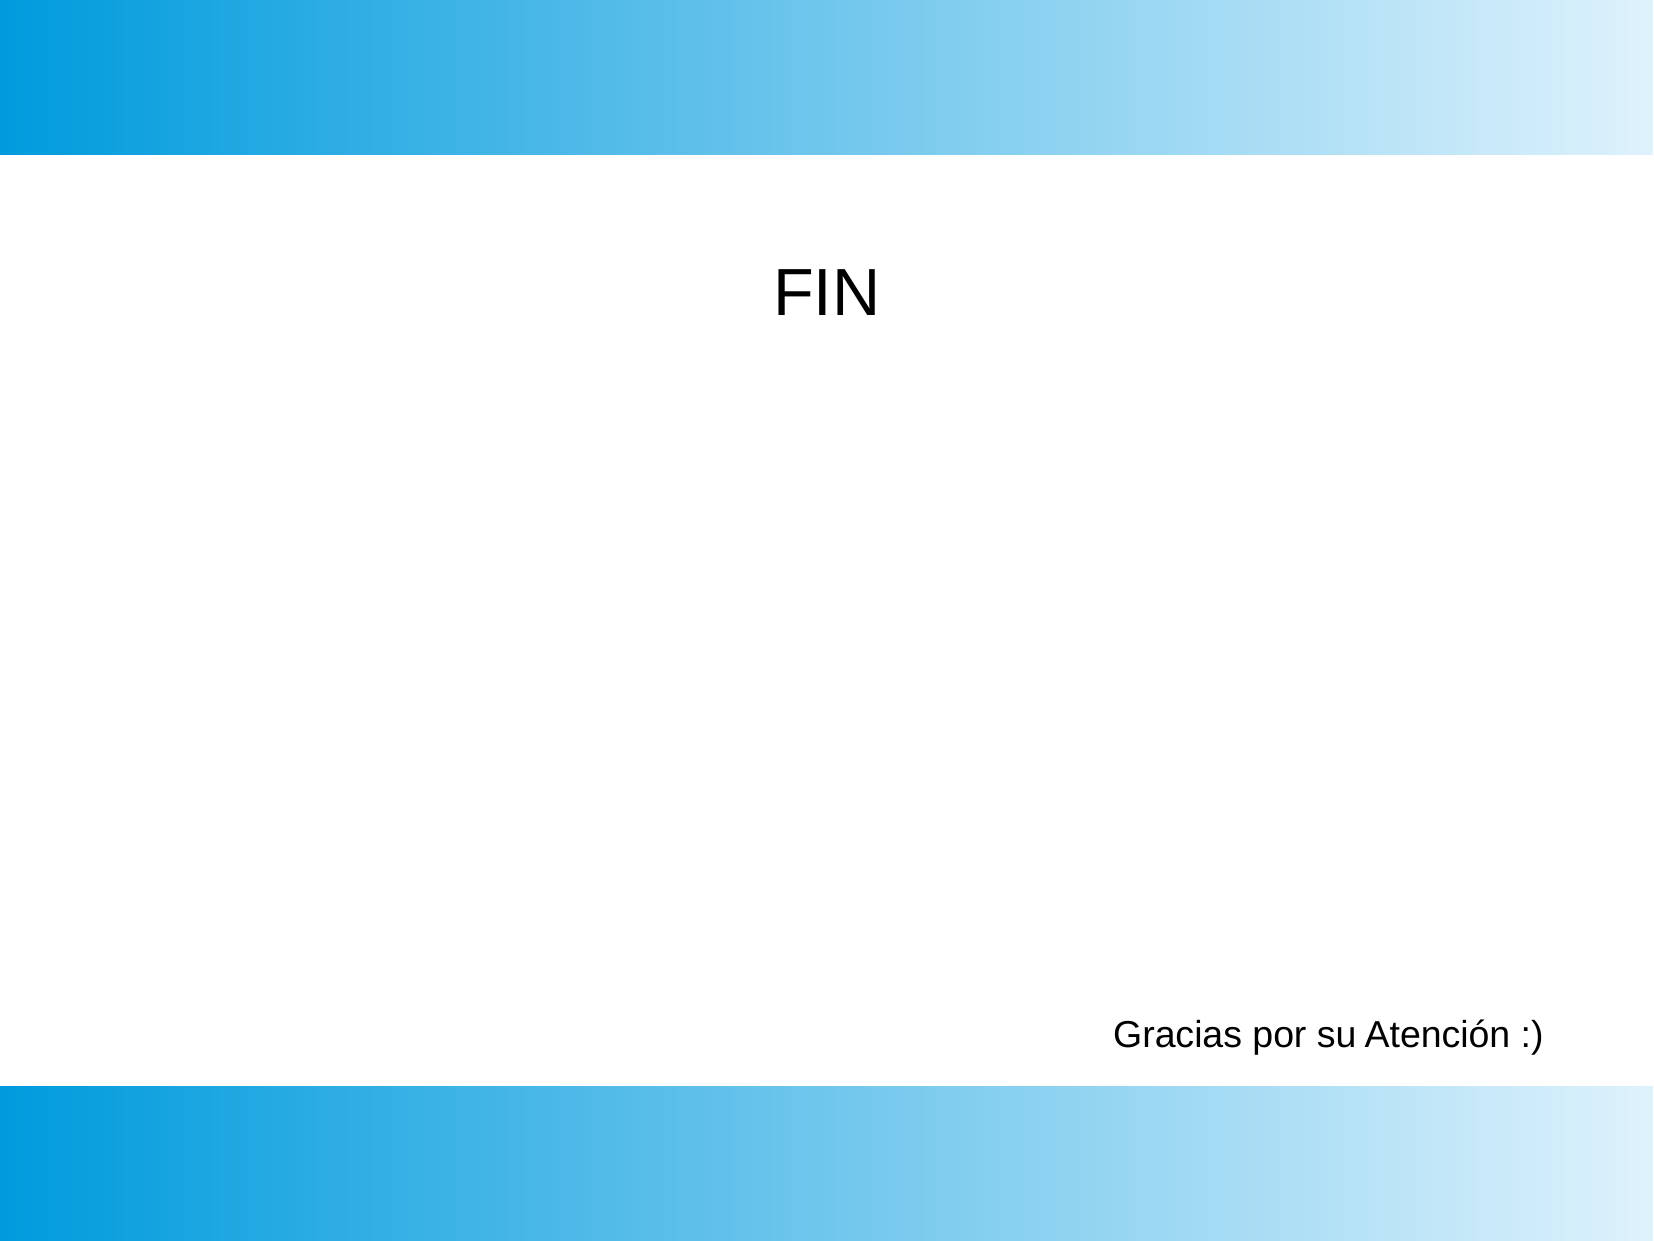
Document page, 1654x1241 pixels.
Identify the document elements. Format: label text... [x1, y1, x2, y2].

text_box Gracias por su Atención :) [1098, 1006, 1595, 1063]
subtitle FIN [82, 49, 1571, 535]
